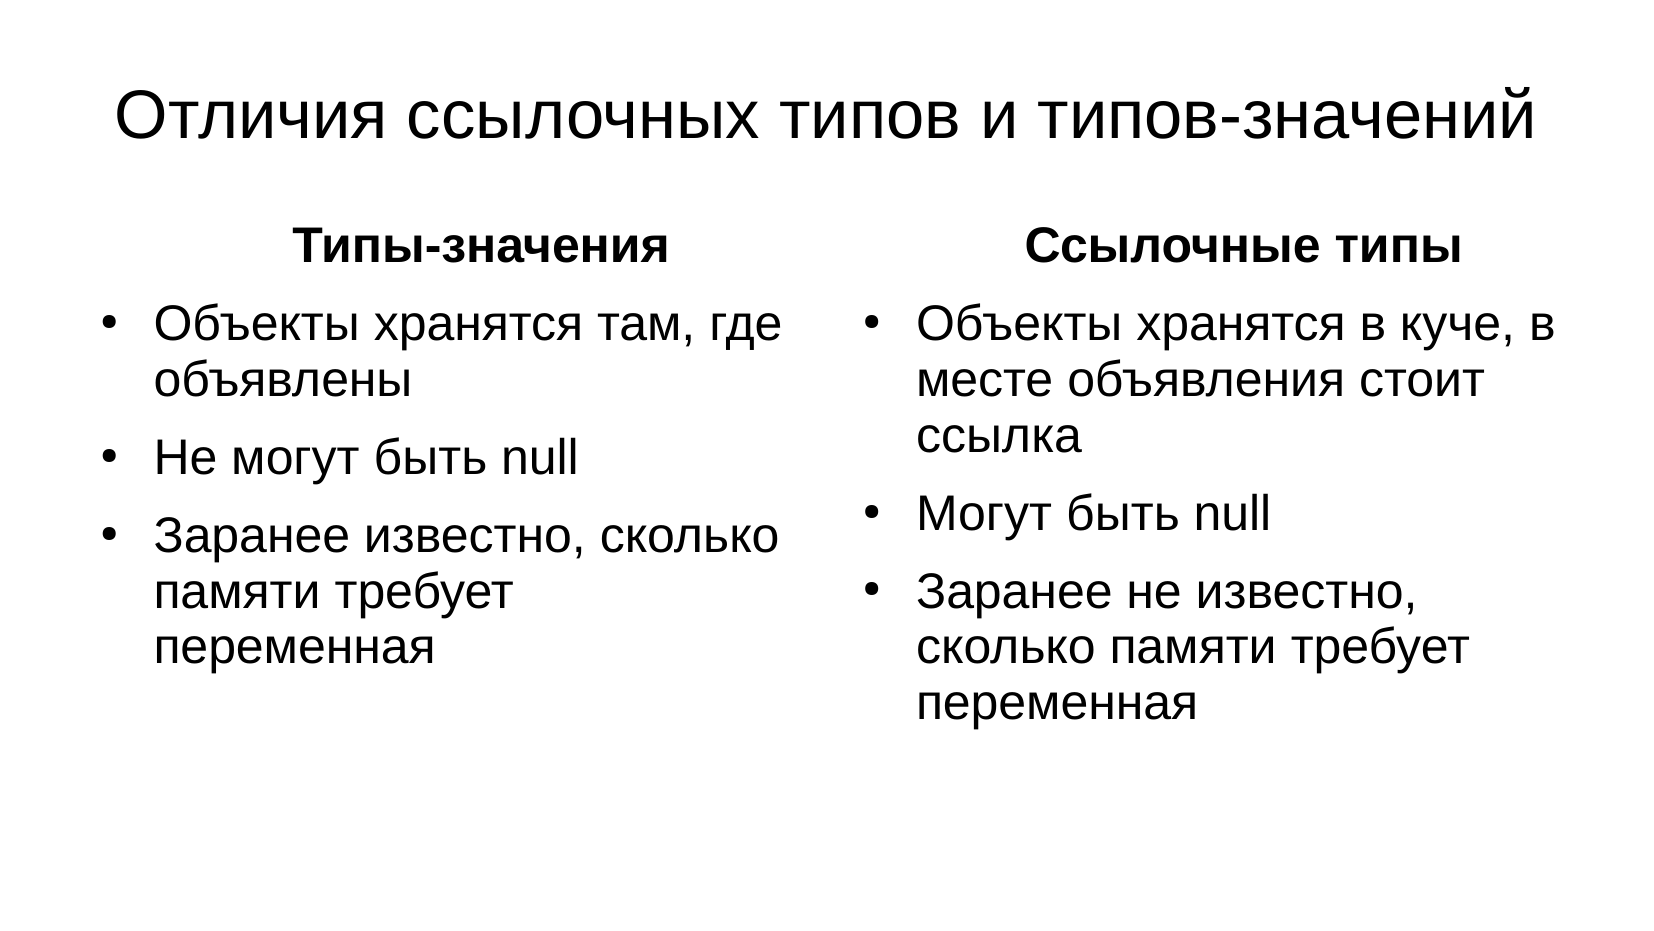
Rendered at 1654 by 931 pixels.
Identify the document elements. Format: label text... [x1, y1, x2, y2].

title Отличия ссылочных типов и типов-значений [82, 37, 1571, 193]
list Типы-значения Объекты хранятся там, где объявлены Не могут быть null Заранее известно, сколько памяти требует переменная [82, 217, 809, 758]
list Ссылочные типы Объекты хранятся в куче, в месте объявления стоит ссылка Могут быть null Заранее не известно, сколько памяти требует переменная [845, 217, 1572, 758]
